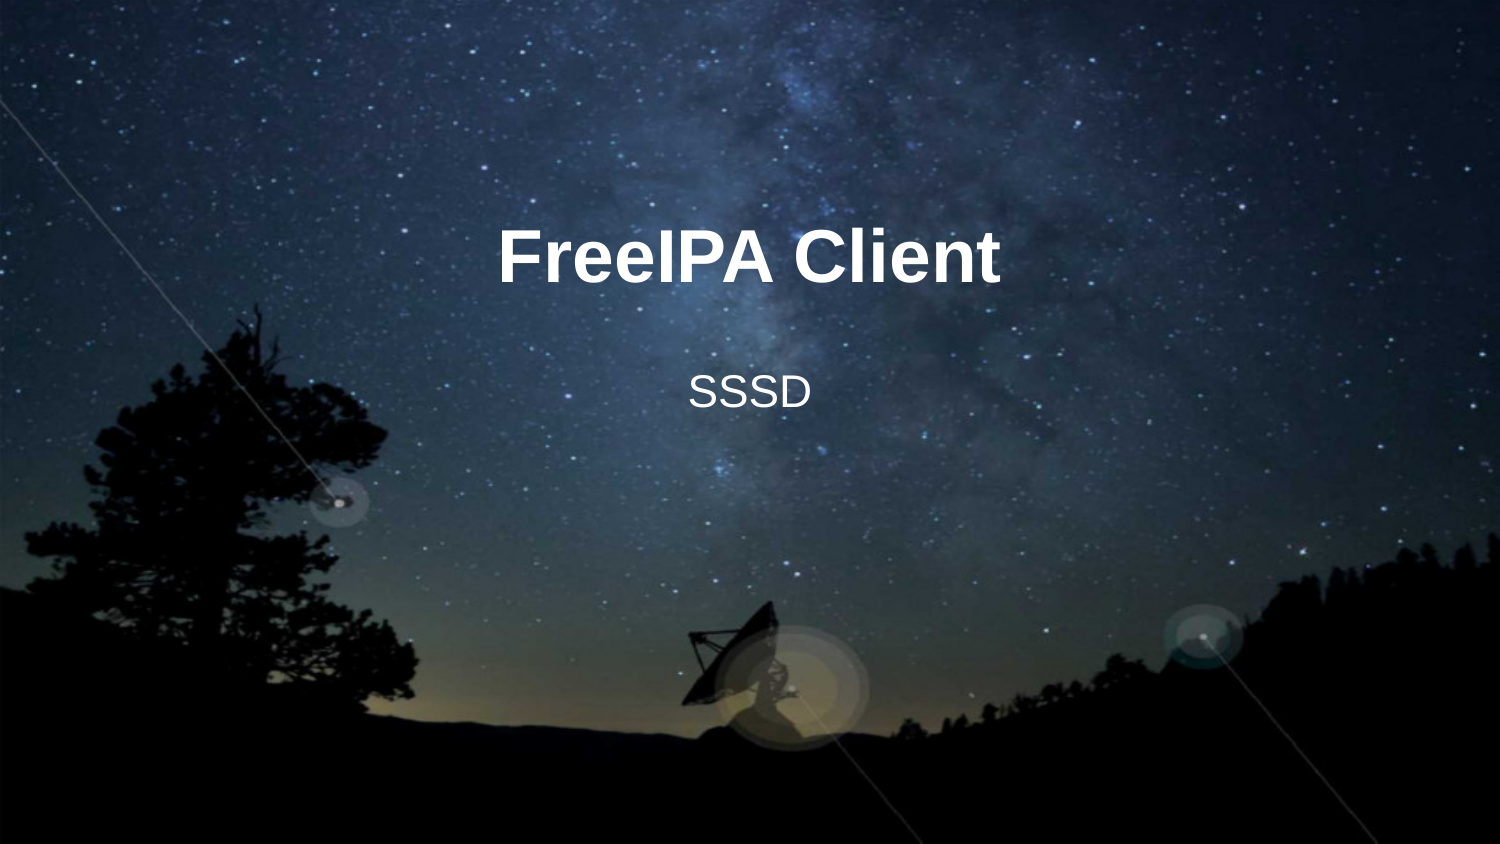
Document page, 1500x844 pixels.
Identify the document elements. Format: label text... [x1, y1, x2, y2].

title FreeIPA Client [75, 174, 1425, 331]
picture [0, 0, 1500, 844]
subtitle SSSD [112, 341, 1388, 437]
